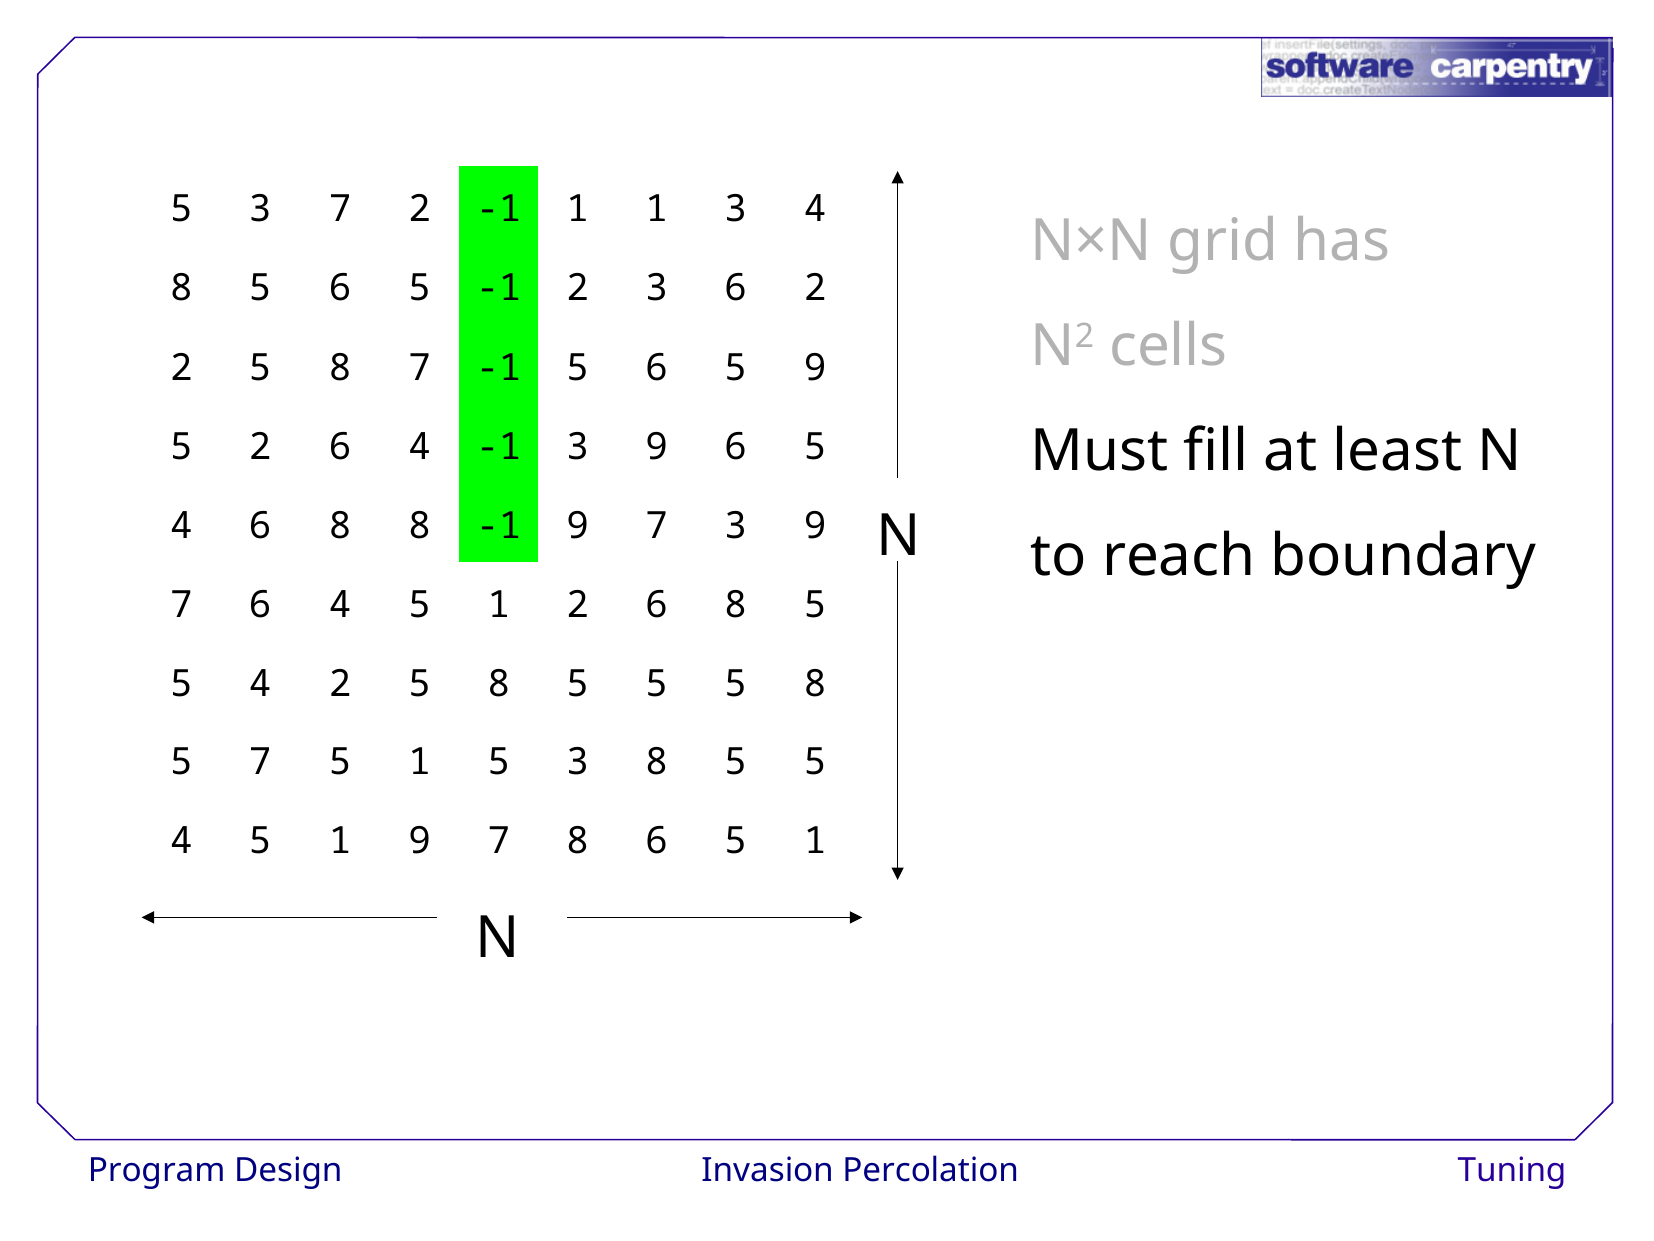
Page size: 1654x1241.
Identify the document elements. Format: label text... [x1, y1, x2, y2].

table_header 3 [221, 166, 300, 245]
table_header -1 [459, 166, 538, 245]
table_cell 6 [696, 245, 775, 326]
table_cell 7 [380, 326, 459, 404]
table_cell 5 [221, 799, 300, 878]
table_cell 6 [221, 562, 300, 641]
table_cell 4 [142, 483, 221, 562]
table_cell 5 [538, 326, 617, 404]
table_cell 3 [538, 404, 617, 483]
table_cell 4 [300, 562, 380, 641]
table_header 2 [380, 166, 459, 245]
picture [1261, 39, 1613, 97]
table_cell 6 [300, 245, 380, 326]
table_cell 9 [775, 326, 855, 404]
table_cell 2 [775, 245, 855, 326]
table_cell 2 [300, 641, 380, 720]
table_cell 5 [696, 720, 775, 799]
table_cell 5 [775, 720, 855, 799]
table_cell 5 [142, 720, 221, 799]
table_cell 9 [380, 799, 459, 878]
table_cell 5 [775, 404, 855, 483]
table_cell 3 [617, 245, 696, 326]
table_cell 5 [696, 799, 775, 878]
table_cell 1 [775, 799, 855, 878]
table_cell 8 [617, 720, 696, 799]
table_cell 3 [696, 483, 775, 562]
table_cell 3 [538, 720, 617, 799]
table_cell 5 [300, 720, 380, 799]
table_cell 4 [380, 404, 459, 483]
table_cell 5 [142, 404, 221, 483]
table_cell 7 [142, 562, 221, 641]
table_cell 5 [538, 641, 617, 720]
table_cell 5 [380, 562, 459, 641]
table_cell -1 [459, 483, 538, 562]
text_box N [460, 856, 520, 977]
table_cell 2 [142, 326, 221, 404]
table_cell 8 [459, 641, 538, 720]
table_cell 6 [617, 799, 696, 878]
table_cell 5 [380, 245, 459, 326]
table_cell 5 [696, 641, 775, 720]
table_cell 8 [380, 483, 459, 562]
table_cell 1 [300, 799, 380, 878]
table_cell -1 [459, 326, 538, 404]
table_cell 6 [617, 326, 696, 404]
table_cell 5 [380, 641, 459, 720]
table_cell 4 [142, 799, 221, 878]
table_cell 6 [221, 483, 300, 562]
table_cell 5 [221, 326, 300, 404]
table_cell 8 [538, 799, 617, 878]
table_header 3 [696, 166, 775, 245]
table_cell 6 [696, 404, 775, 483]
table_cell 8 [300, 483, 380, 562]
table_cell 5 [696, 326, 775, 404]
table_header 5 [142, 166, 221, 245]
table_cell 8 [775, 641, 855, 720]
table_cell -1 [459, 404, 538, 483]
table_header 4 [775, 166, 855, 245]
table_cell 6 [300, 404, 380, 483]
text_box N [862, 454, 922, 576]
table_cell 1 [380, 720, 459, 799]
table_cell 8 [142, 245, 221, 326]
table_cell 7 [617, 483, 696, 562]
table_cell 9 [538, 483, 617, 562]
table_cell 7 [221, 720, 300, 799]
table_cell 5 [142, 641, 221, 720]
table_cell 6 [617, 562, 696, 641]
table_cell 2 [221, 404, 300, 483]
table_header 7 [300, 166, 380, 245]
table_cell 8 [300, 326, 380, 404]
table_header 1 [617, 166, 696, 245]
table_cell 4 [221, 641, 300, 720]
table_cell 5 [617, 641, 696, 720]
table_cell 5 [221, 245, 300, 326]
table_cell 2 [538, 562, 617, 641]
table_cell 7 [459, 799, 538, 878]
table_cell 5 [775, 562, 855, 641]
table_cell -1 [459, 245, 538, 326]
table_header 1 [538, 166, 617, 245]
text_box N×N grid has N2 cells Must fill at least N to reach boundary [1015, 159, 1580, 595]
table_cell 9 [617, 404, 696, 483]
table_cell 9 [775, 483, 855, 562]
table_cell 8 [696, 562, 775, 641]
table_cell 2 [538, 245, 617, 326]
table_cell 5 [459, 720, 538, 799]
table_cell 1 [459, 562, 538, 641]
